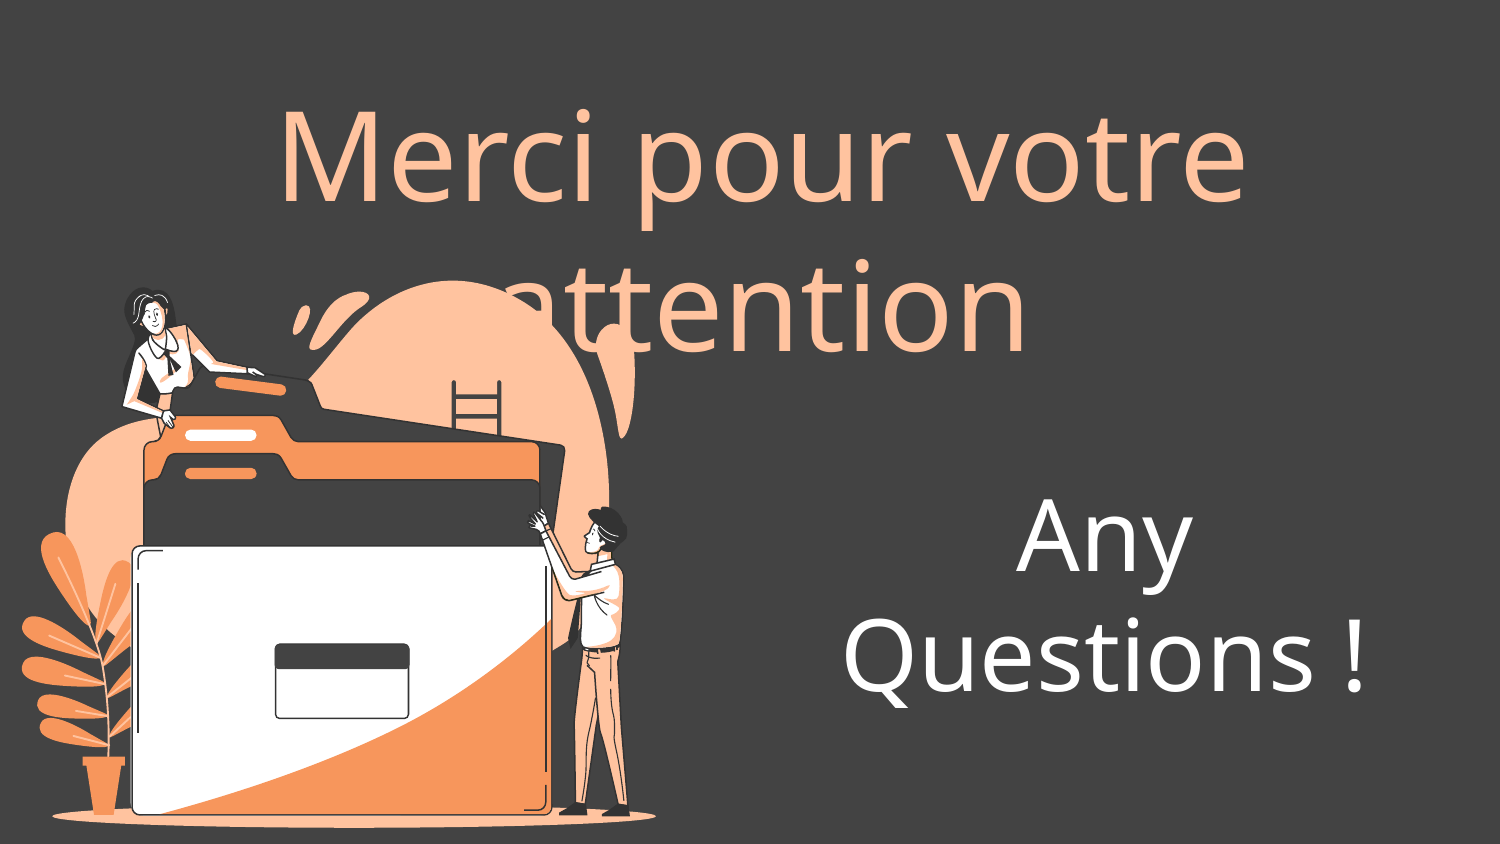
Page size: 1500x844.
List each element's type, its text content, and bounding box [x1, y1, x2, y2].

text_box [309, 291, 370, 350]
text_box [595, 323, 635, 439]
title Merci pour votre attention [56, 76, 1469, 235]
text_box [292, 305, 311, 335]
text_box [21, 280, 656, 828]
subtitle Any Questions ! [748, 471, 1462, 751]
